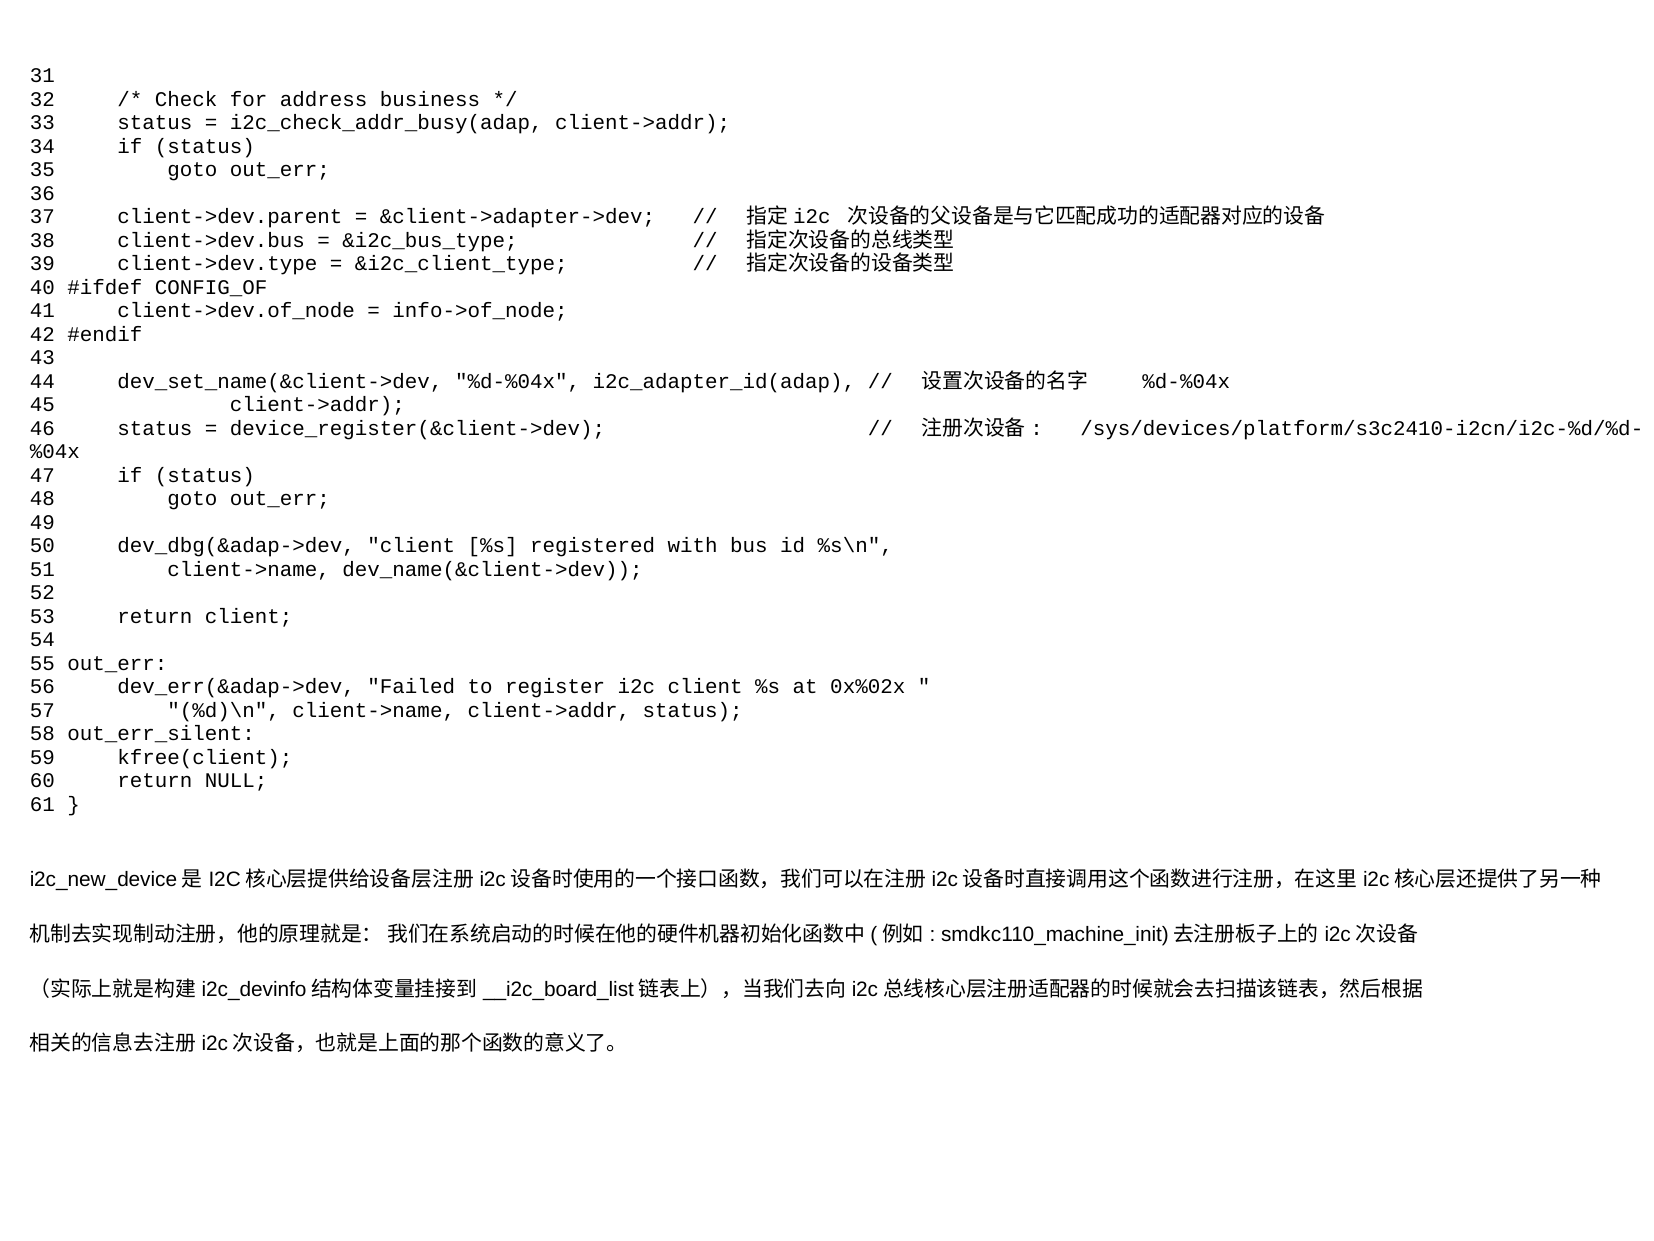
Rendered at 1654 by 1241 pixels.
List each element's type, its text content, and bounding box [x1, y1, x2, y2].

text_box 31 32 /* Check for address business */ 33 status = i2c_check_addr_busy(adap, client->addr); 34 if (status) 35 goto out_err; 36 37 client->dev.parent = &client->adapter->dev; // 指定i2c 次设备的父设备是与它匹配成功的适配器对应的设备 38 client->dev.bus = &i2c_bus_type; // 指定次设备的总线类型 39 client->dev.type = &i2c_client_type; // 指定次设备的设备类型 40 #ifdef CONFIG_OF 41 client->dev.of_node = info->of_node; 42 #endif 43 44 dev_set_name(&client->dev, "%d-%04x", i2c_adapter_id(adap), // 设置次设备的名字 %d-%04x 45 client->addr); 46 status = device_register(&client->dev); // 注册次设备: /sys/devices/platform/s3c2410-i2cn/i2c-%d/%d-%04x 47 if (status) 48 goto out_err; 49 50 dev_dbg(&adap->dev, "client [%s] registered with bus id %s\n", 51 client->name, dev_name(&client->dev)); 52 53 return client; 54 55 out_err: 56 dev_err(&adap->dev, "Failed to register i2c client %s at 0x%02x " 57 "(%d)\n", client->name, client->addr, status); 58 out_err_silent: 59 kfree(client); 60 return NULL; 61 } [15, 57, 1654, 826]
text_box i2c_new_device是I2C核心层提供给设备层注册i2c设备时使用的一个接口函数，我们可以在注册i2c设备时直接调用这个函数进行注册，在这里i2c核心层还提供了另一种 机制去实现制动注册，他的原理就是： 我们在系统启动的时候在他的硬件机器初始化函数中(例如: smdkc110_machine_init)去注册板子上的i2c次设备 （实际上就是构建i2c_devinfo结构体变量挂接到__i2c_board_list链表上），当我们去向i2c总线核心层注册适配器的时候就会去扫描该链表，然后根据 相关的信息去注册i2c次设备，也就是上面的那个函数的意义了。 [15, 855, 1618, 1117]
